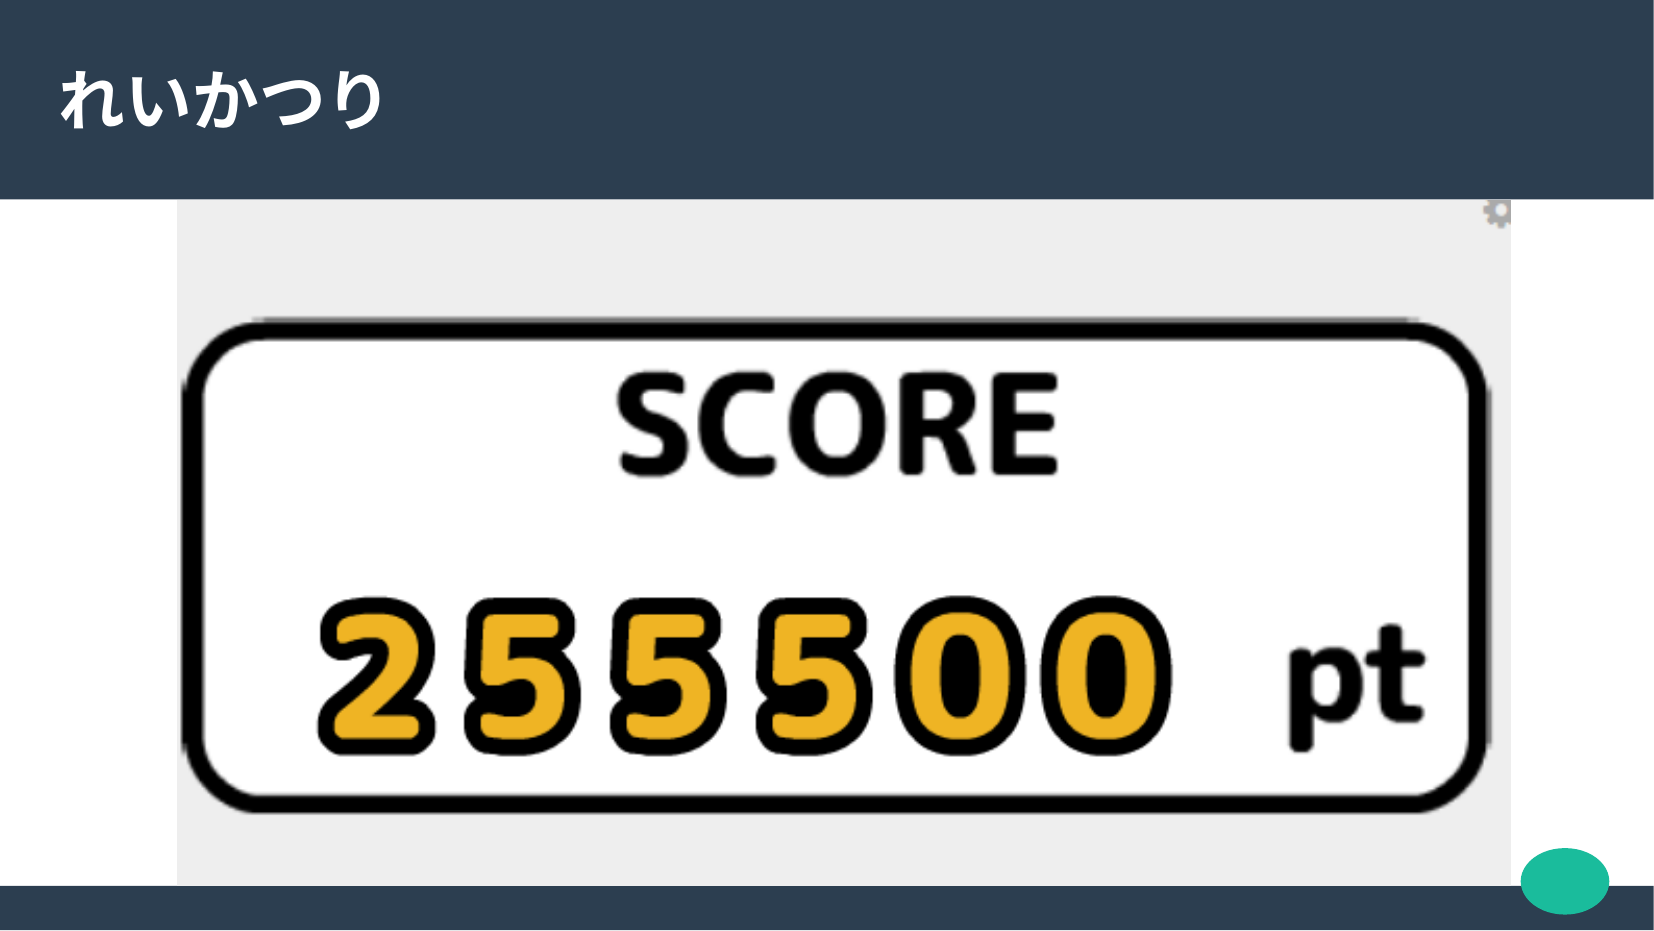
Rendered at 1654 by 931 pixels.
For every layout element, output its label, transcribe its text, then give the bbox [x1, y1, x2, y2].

picture [177, 200, 1511, 886]
title れいかつり [59, 37, 1595, 155]
